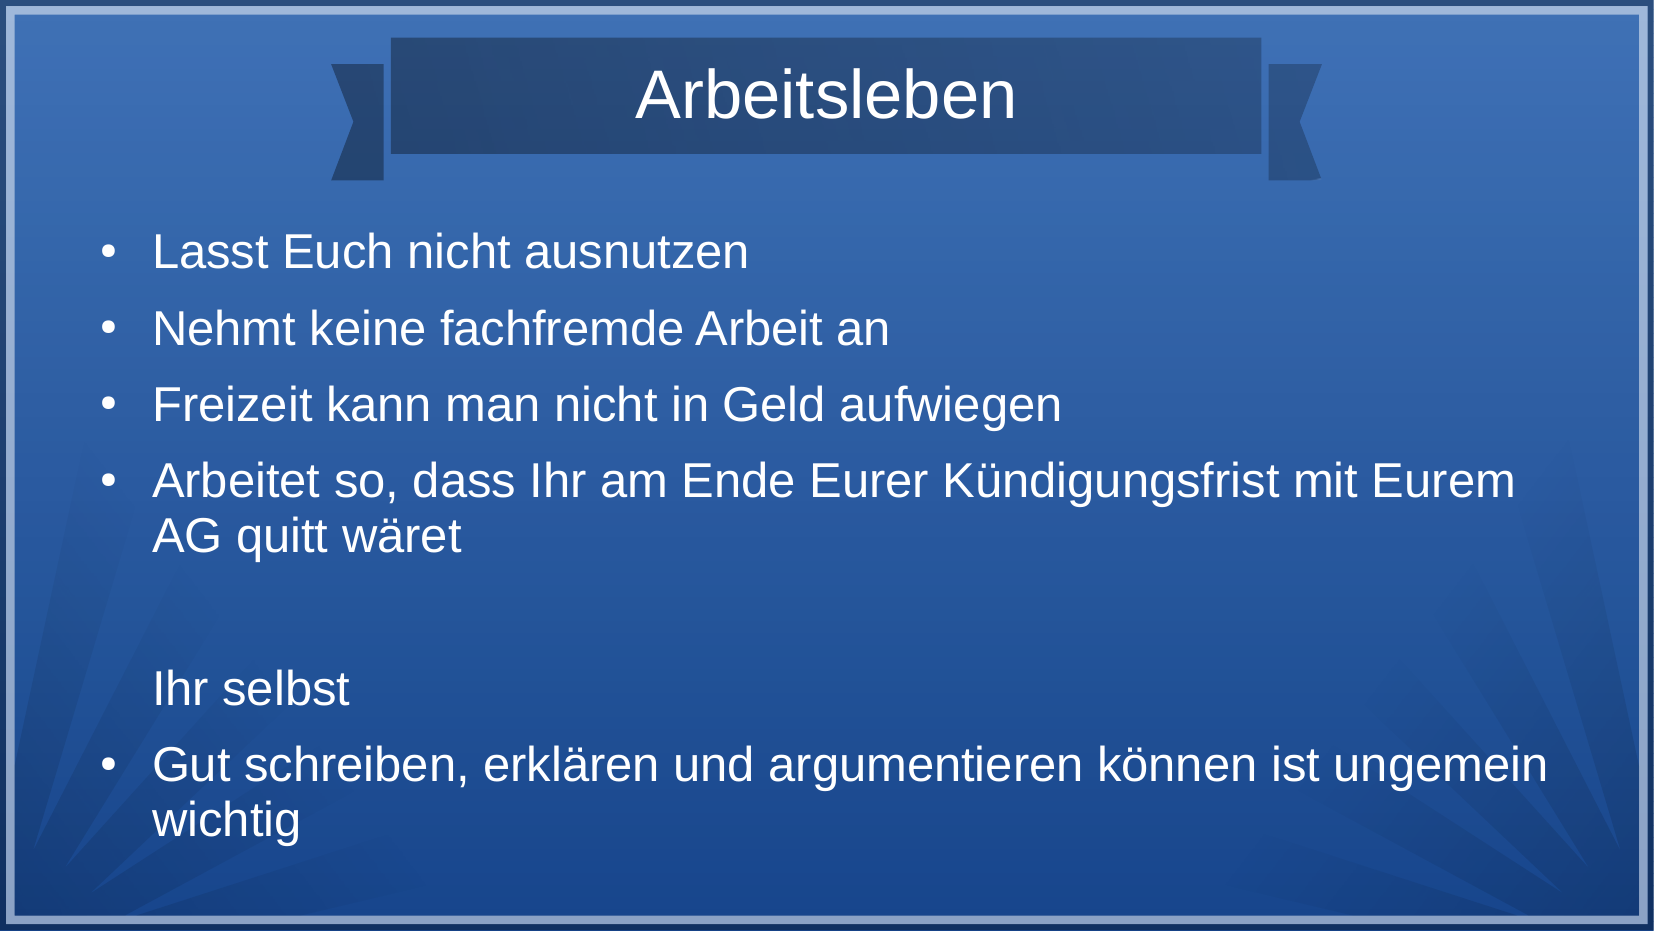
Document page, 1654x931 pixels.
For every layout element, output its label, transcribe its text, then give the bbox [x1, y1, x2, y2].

title Arbeitsleben [389, 29, 1264, 160]
list Lasst Euch nicht ausnutzen Nehmt keine fachfremde Arbeit an Freizeit kann man nicht in Geld aufwiegen Arbeitet so, dass Ihr am Ende Eurer Kündigungsfrist mit Eurem AG quitt wäret Ihr selbst Gut schreiben, erklären und argumentieren können ist ungemein wichtig [82, 224, 1571, 848]
